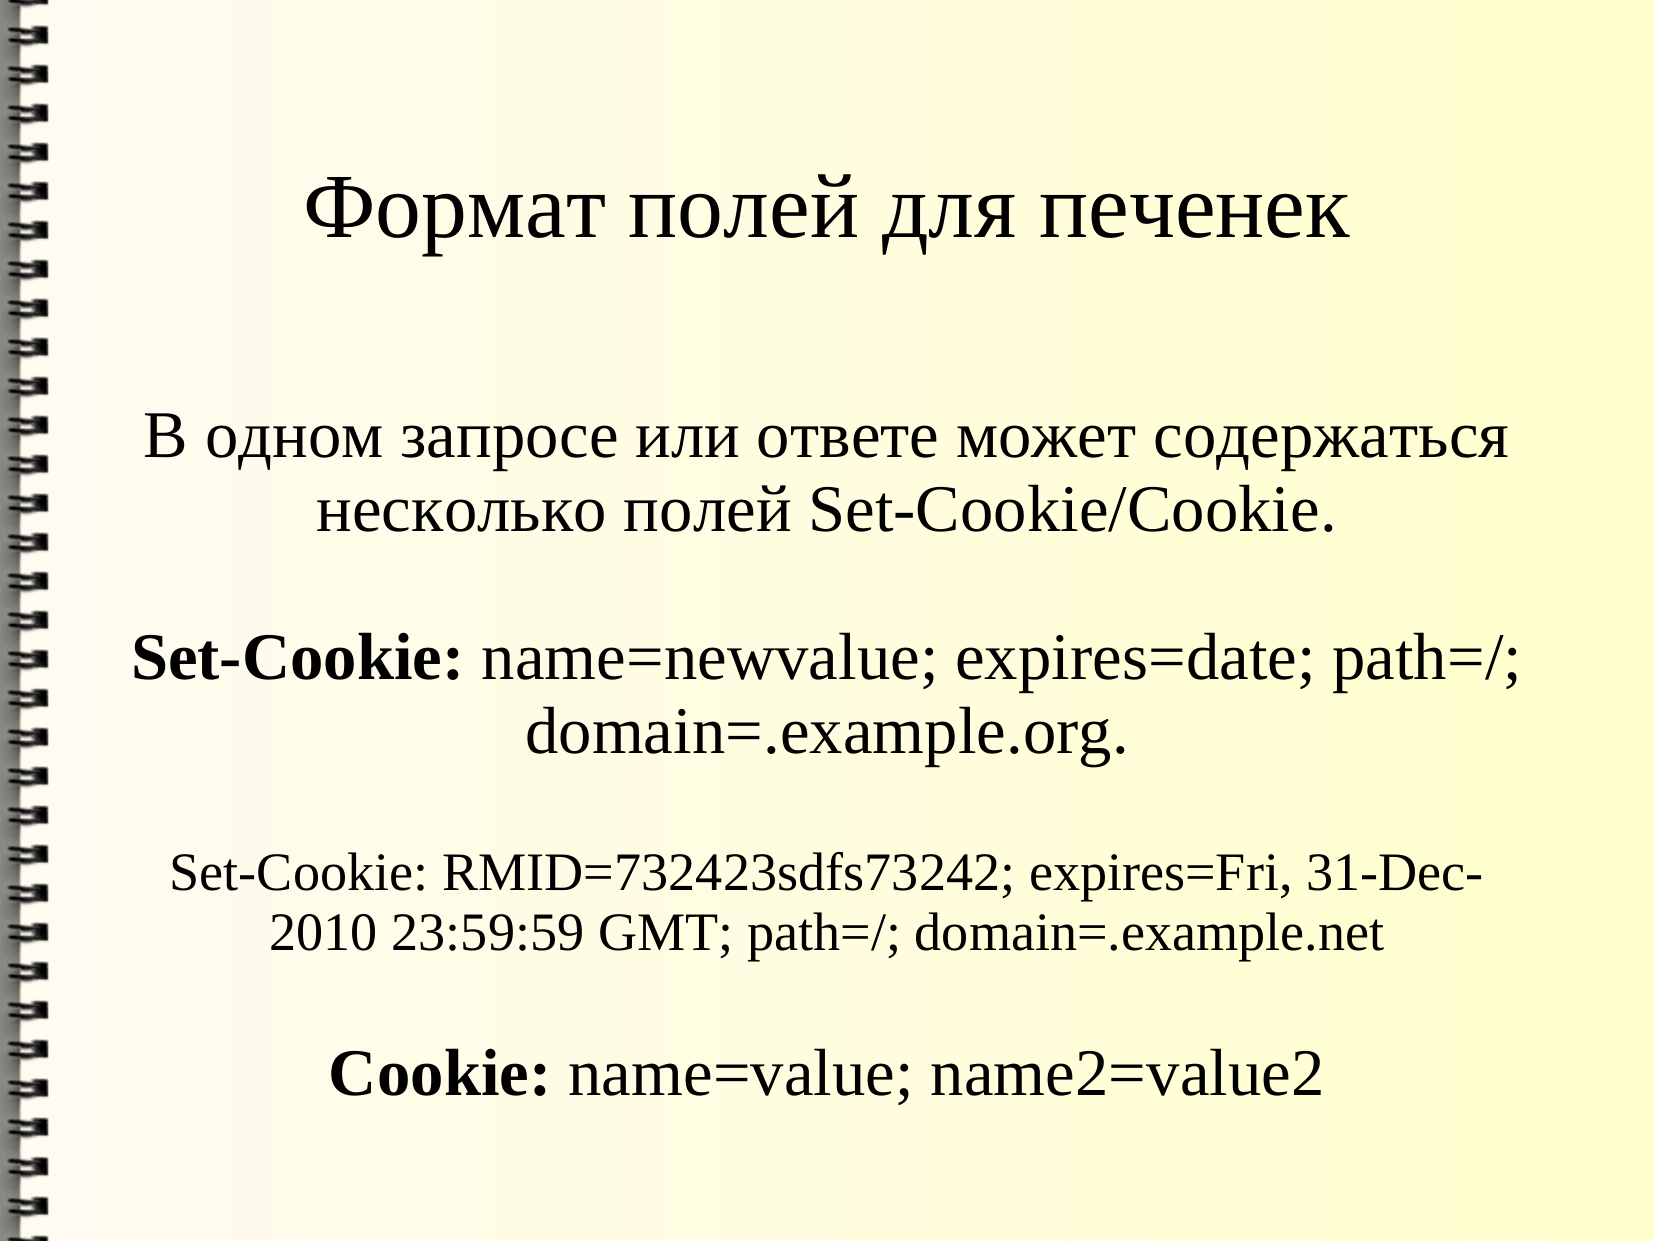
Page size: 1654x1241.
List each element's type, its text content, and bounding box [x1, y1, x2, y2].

subtitle В одном запросе или ответе может содержаться несколько полей Set-Cookie/Cookie. Set-Cookie: name=newvalue; expires=date; path=/; domain=.example.org. Set-Cookie: RMID=732423sdfs73242; expires=Fri, 31-Dec-2010 23:59:59 GMT; path=/; domain=.example.net Cookie: name=value; name2=value2 [121, 344, 1534, 1164]
title Формат полей для печенек [121, 102, 1534, 311]
picture [0, 0, 1654, 1241]
